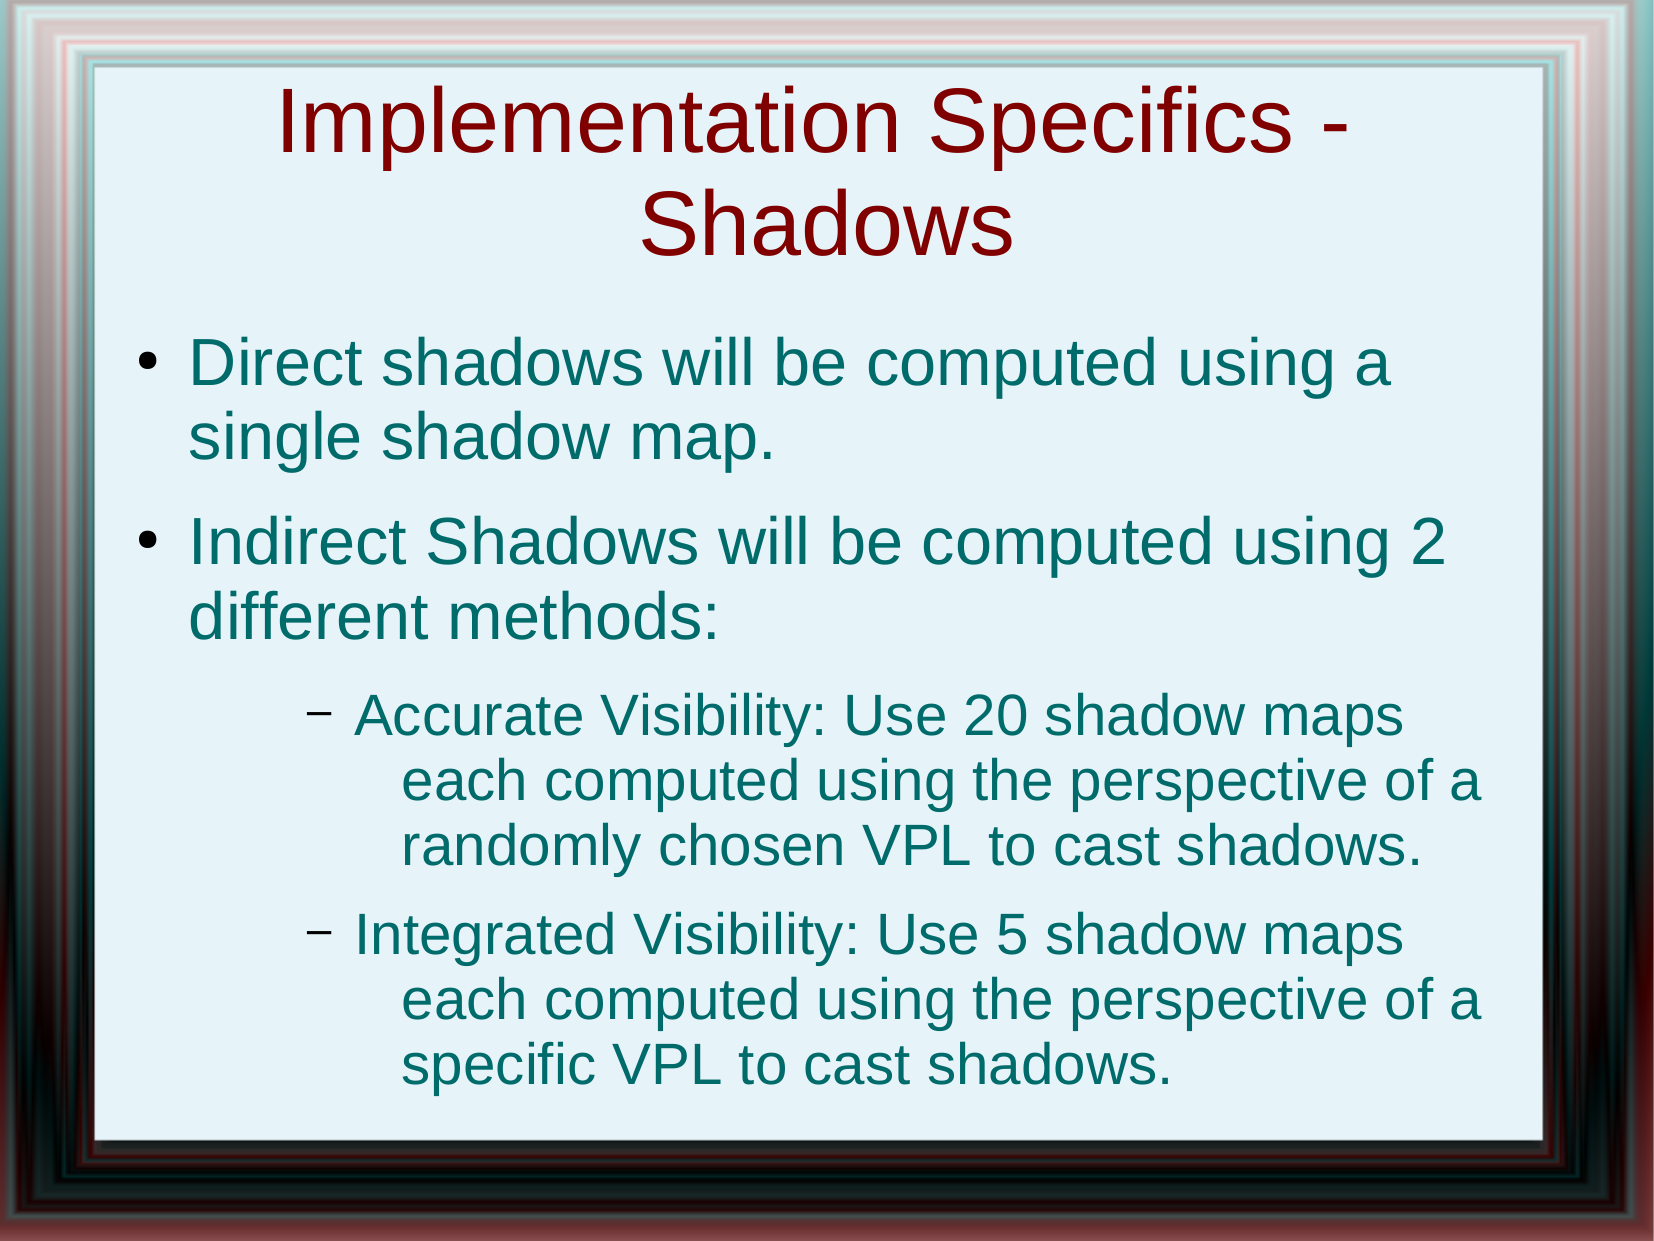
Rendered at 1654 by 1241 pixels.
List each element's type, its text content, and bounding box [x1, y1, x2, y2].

list Direct shadows will be computed using a single shadow map. Indirect Shadows will be computed using 2 different methods: Accurate Visibility: Use 20 shadow maps each computed using the perspective of a randomly chosen VPL to cast shadows. Integrated Visibility: Use 5 shadow maps each computed using the perspective of a specific VPL to cast shadows. [118, 324, 1506, 1096]
picture [0, 0, 1654, 1241]
title Implementation Specifics - Shadows [118, 69, 1536, 276]
